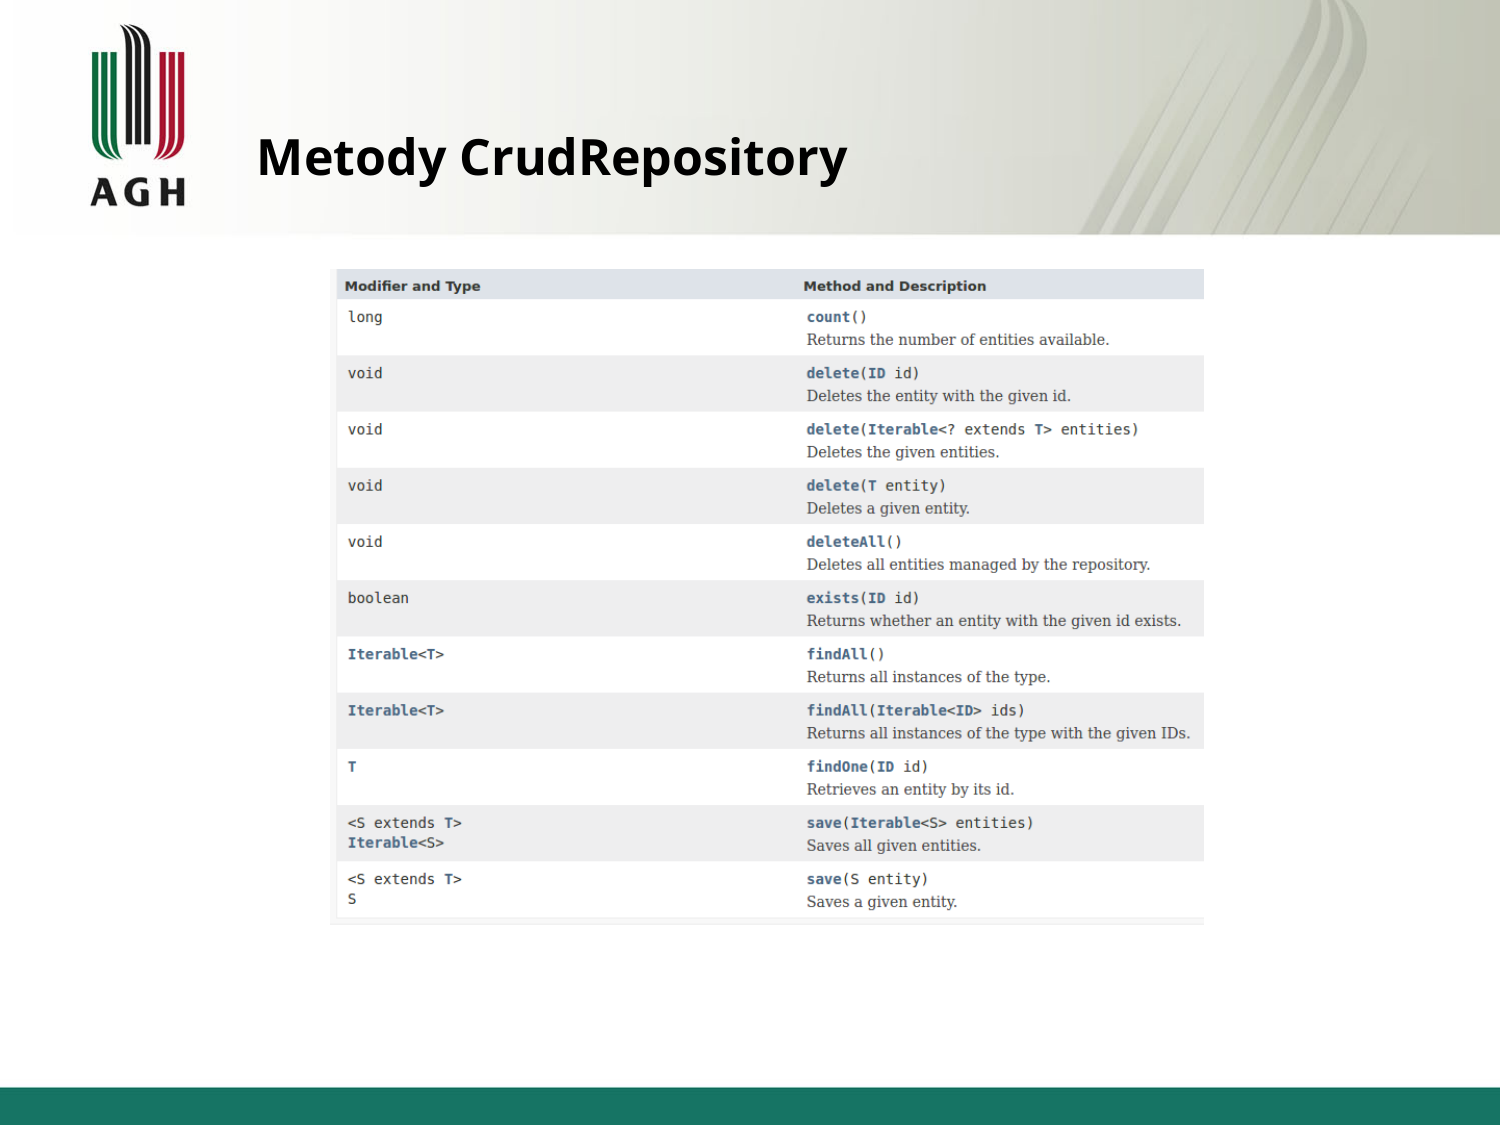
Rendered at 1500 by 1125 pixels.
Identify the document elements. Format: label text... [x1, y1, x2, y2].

title Metody CrudRepository [242, 78, 1425, 233]
picture [0, 0, 1500, 1125]
